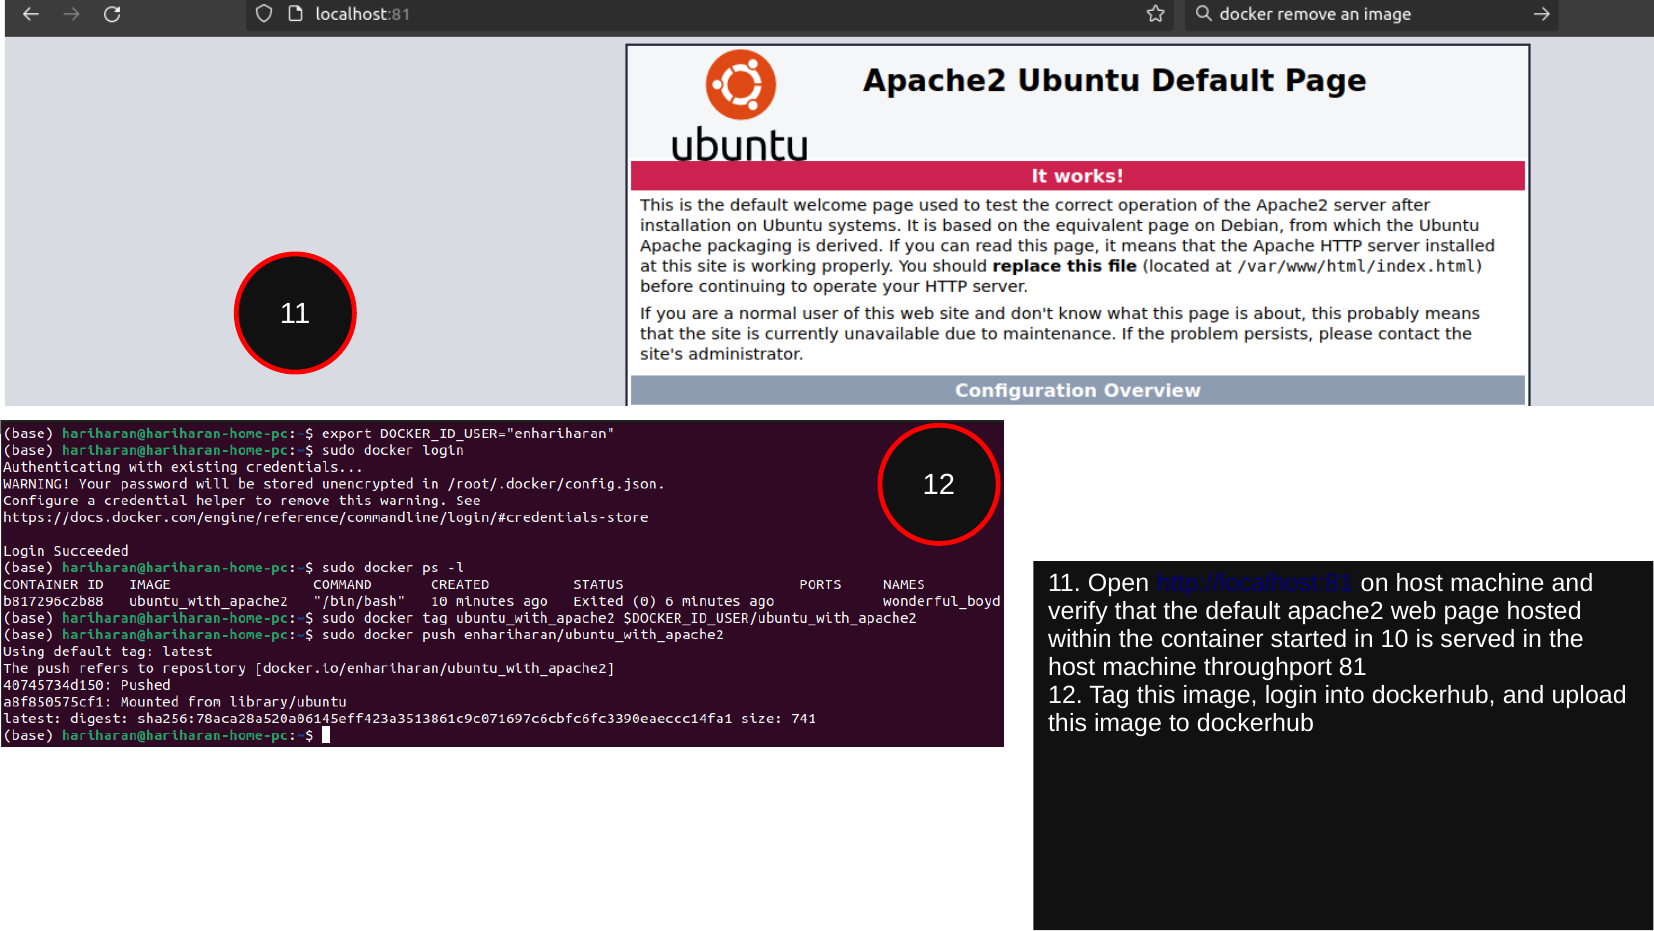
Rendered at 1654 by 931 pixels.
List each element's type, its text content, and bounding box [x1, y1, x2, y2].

text_box 11 [236, 253, 355, 373]
picture [0, 420, 1004, 748]
picture [4, 0, 1654, 406]
text_box 12 [879, 425, 999, 544]
text_box 11. Open http://localhost:81 on host machine and verify that the default apache2 web page hosted within the container started in 10 is served in the host machine throughport 81 12. Tag this image, login into dockerhub, and upload this image to dockerhub [1033, 561, 1654, 931]
